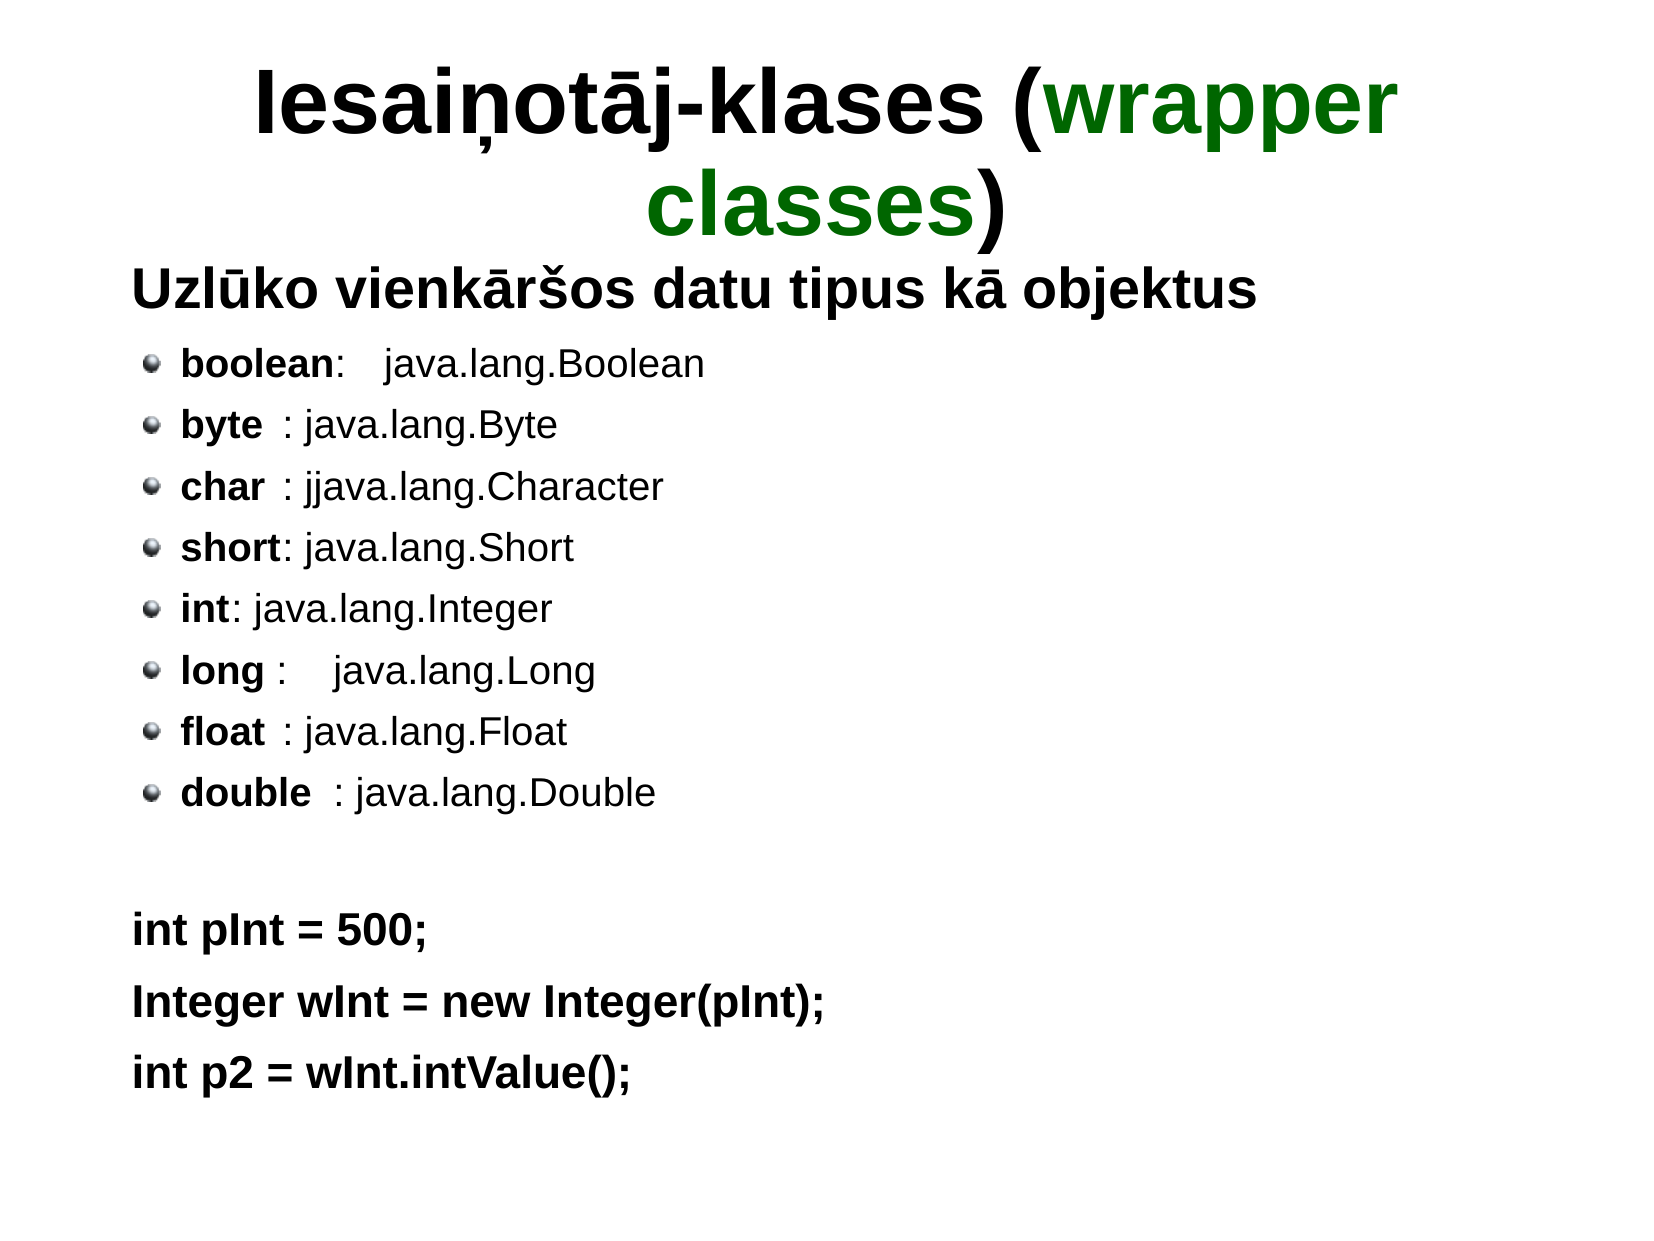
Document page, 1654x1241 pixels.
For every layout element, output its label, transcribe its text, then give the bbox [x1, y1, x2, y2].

list Uzlūko vienkāršos datu tipus kā objektus boolean: java.lang.Boolean byte : java.lang.Byte char : jjava.lang.Character short : java.lang.Short int : java.lang.Integer long : java.lang.Long float : java.lang.Float double : java.lang.Double int pInt = 500; Integer wInt = new Integer(pInt); int p2 = wInt.intValue(); [82, 256, 1538, 1111]
title Iesaiņotāj-klases (wrapper classes) [82, 49, 1571, 257]
